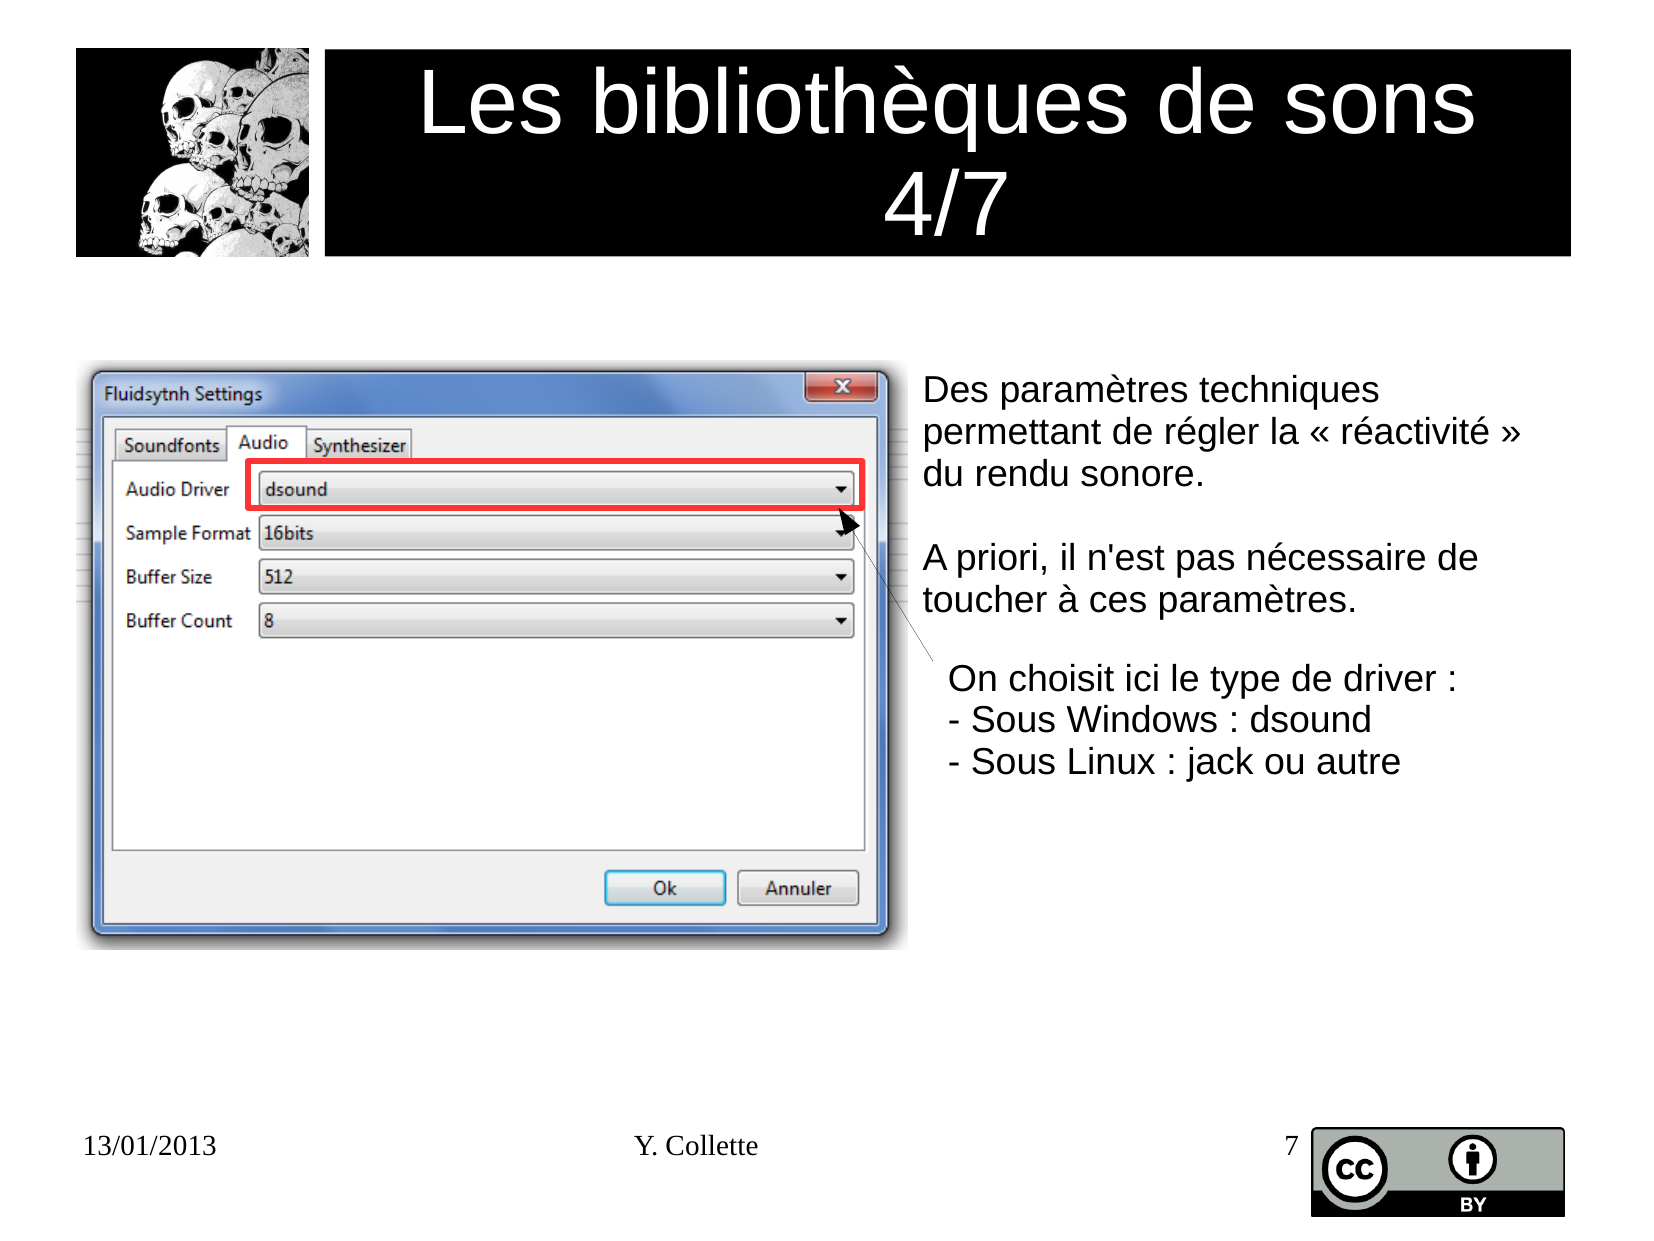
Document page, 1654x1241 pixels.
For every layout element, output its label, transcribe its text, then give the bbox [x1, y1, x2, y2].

picture [251, 464, 859, 505]
picture [1311, 1127, 1565, 1217]
picture [76, 48, 309, 257]
text_box Des paramètres techniques permettant de régler la « réactivité » du rendu sonore. A priori, il n'est pas nécessaire de toucher à ces paramètres. [907, 360, 1568, 628]
picture [76, 360, 908, 950]
title Les bibliothèques de sons 4/7 [324, 49, 1571, 257]
text_box On choisit ici le type de driver : - Sous Windows : dsound - Sous Linux : jack ou autre [933, 649, 1571, 791]
